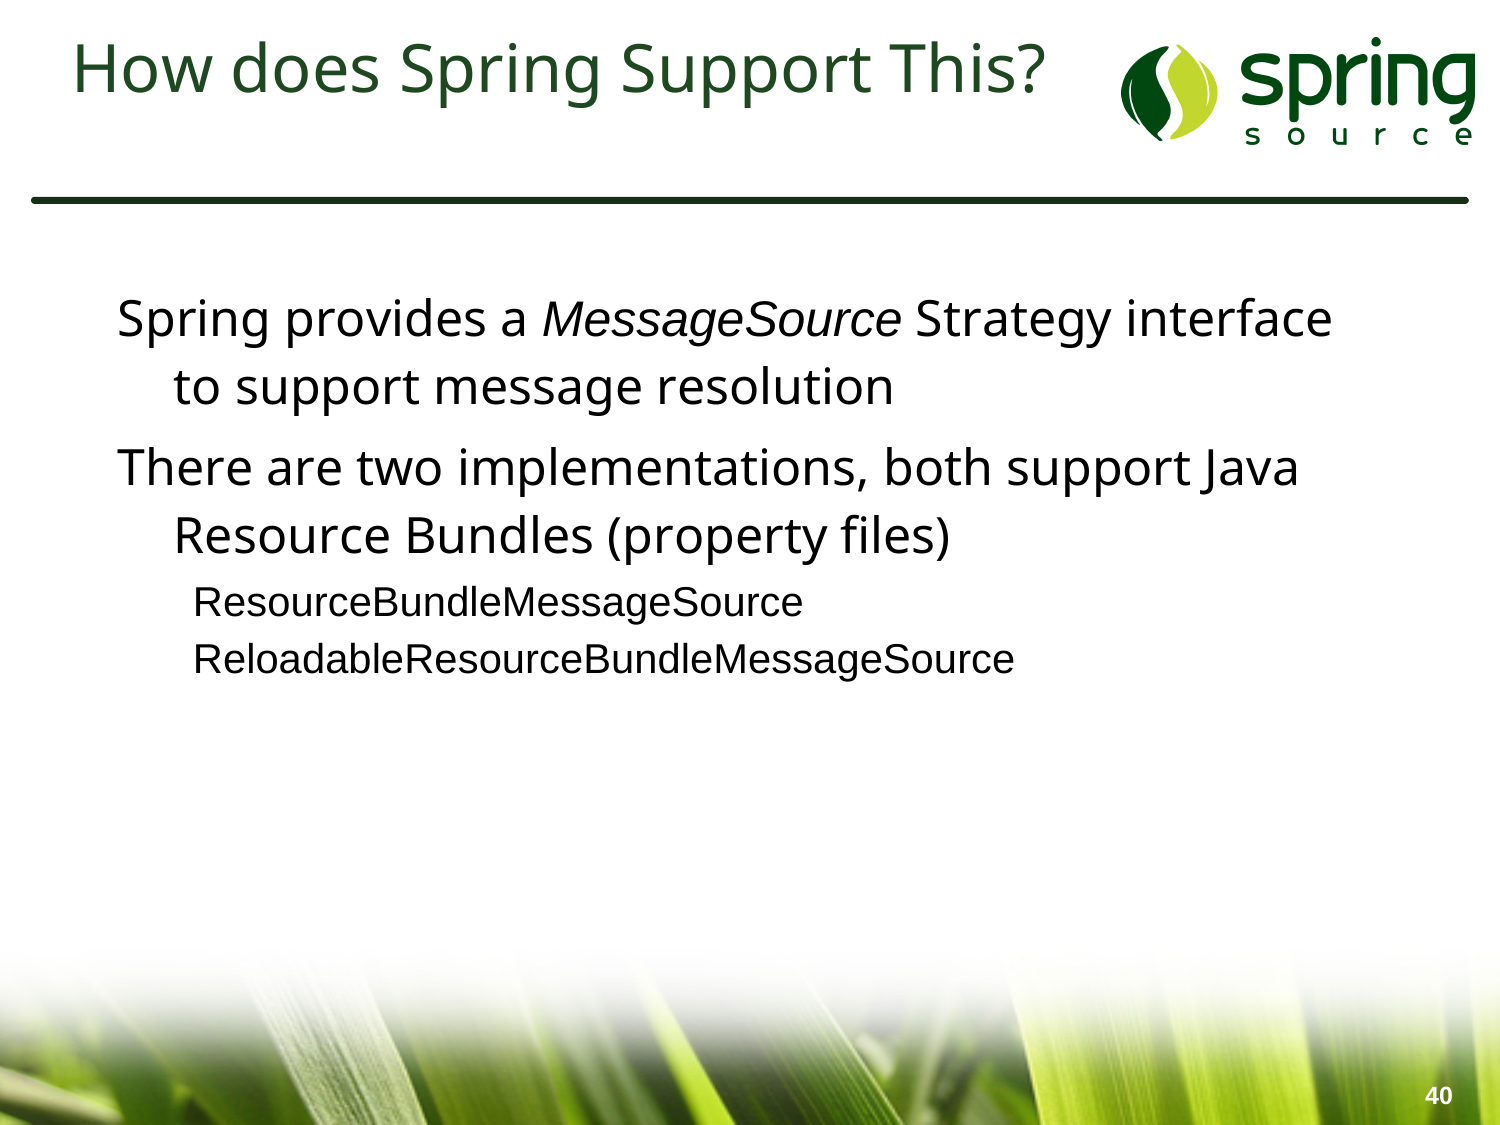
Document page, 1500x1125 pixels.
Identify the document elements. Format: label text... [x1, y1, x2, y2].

picture [0, 944, 1500, 1125]
title How does Spring Support This? [56, 13, 1089, 191]
picture [1121, 37, 1475, 145]
list Spring provides a MessageSource Strategy interface to support message resolution There are two implementations, both support Java Resource Bundles (property files) ResourceBundleMessageSource ReloadableResourceBundleMessageSource [103, 275, 1394, 938]
